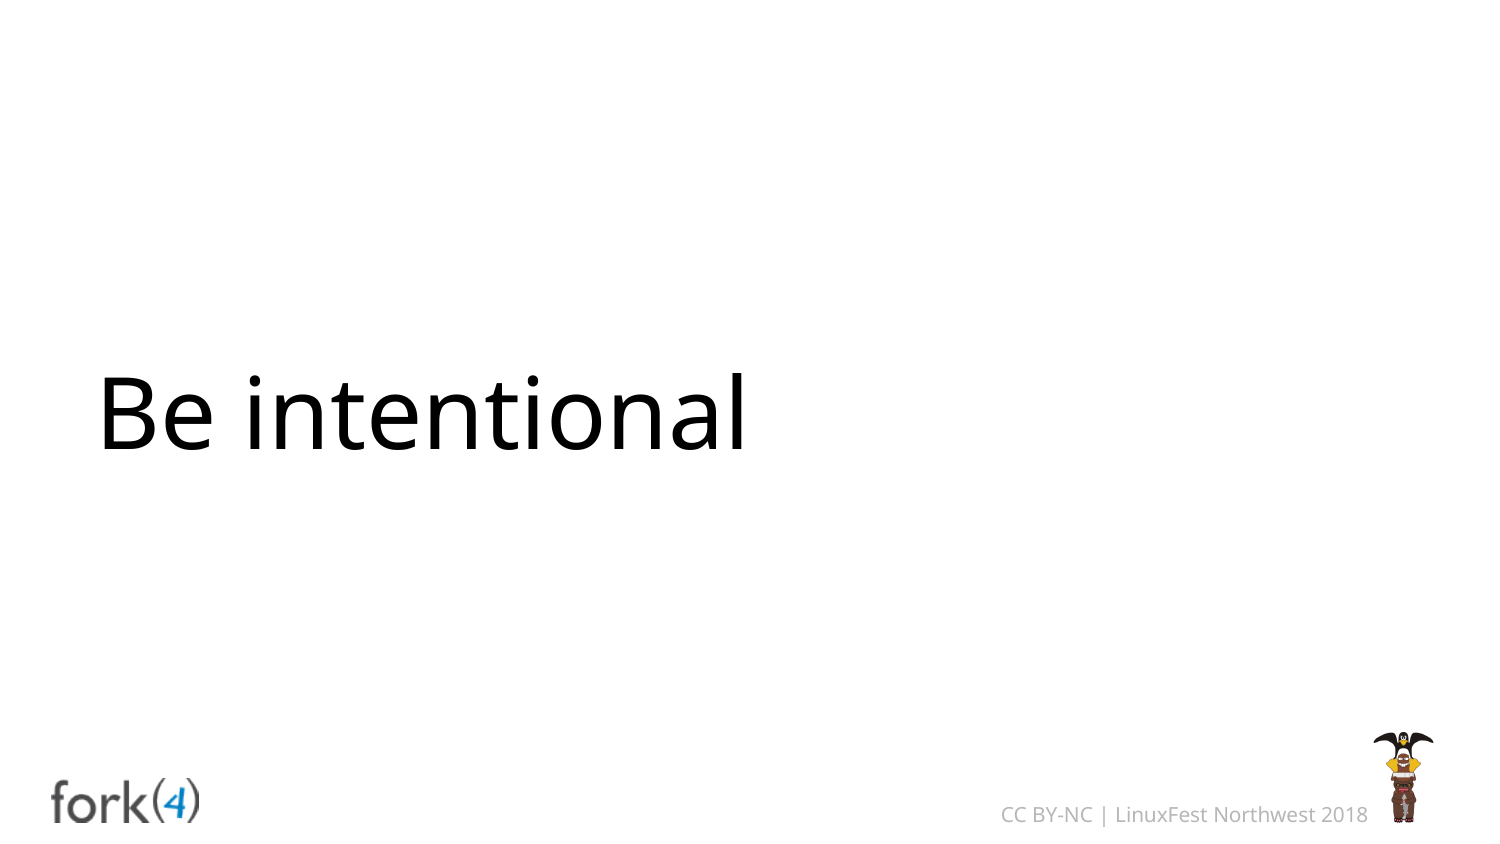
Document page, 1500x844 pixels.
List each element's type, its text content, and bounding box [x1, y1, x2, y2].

picture [1358, 732, 1449, 823]
title Be intentional [80, 73, 1125, 745]
picture [51, 778, 199, 823]
